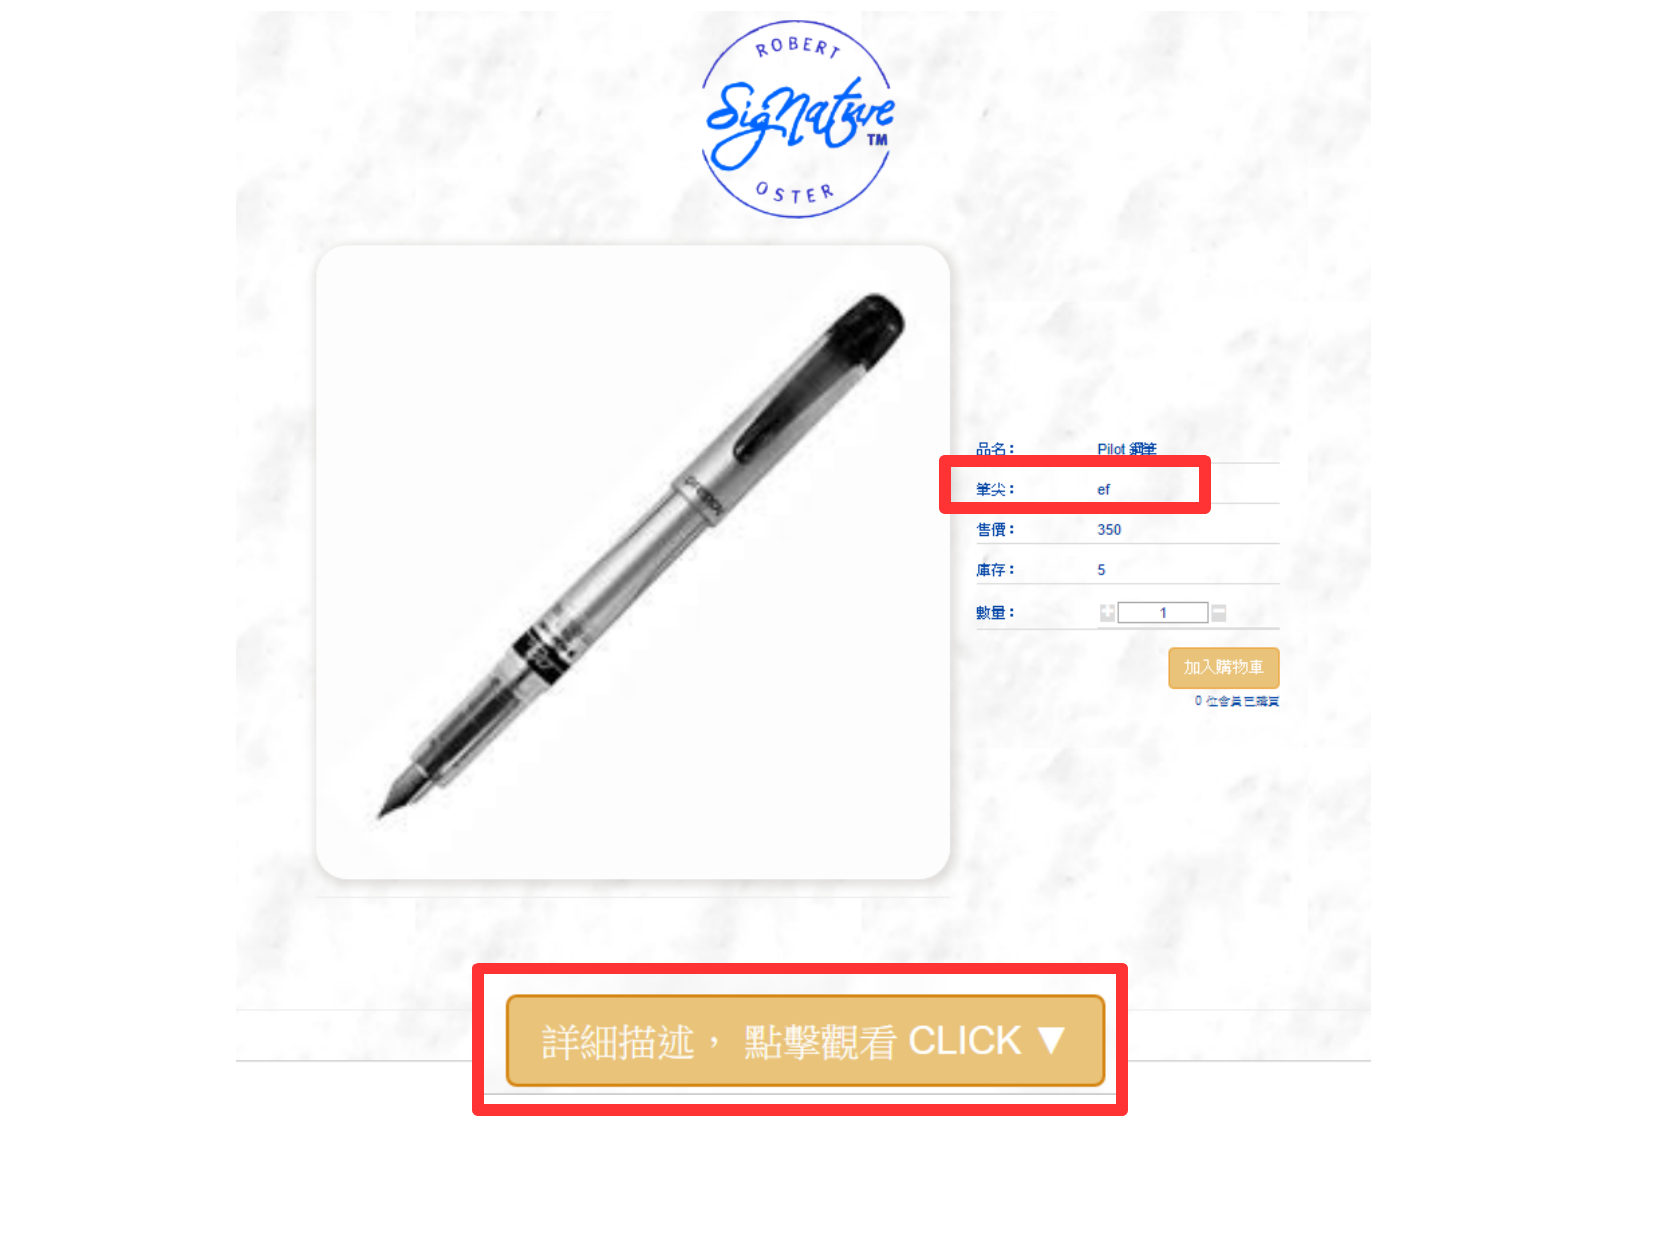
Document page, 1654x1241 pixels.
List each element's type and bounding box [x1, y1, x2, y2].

picture [484, 974, 1116, 1096]
picture [236, 11, 1371, 1063]
